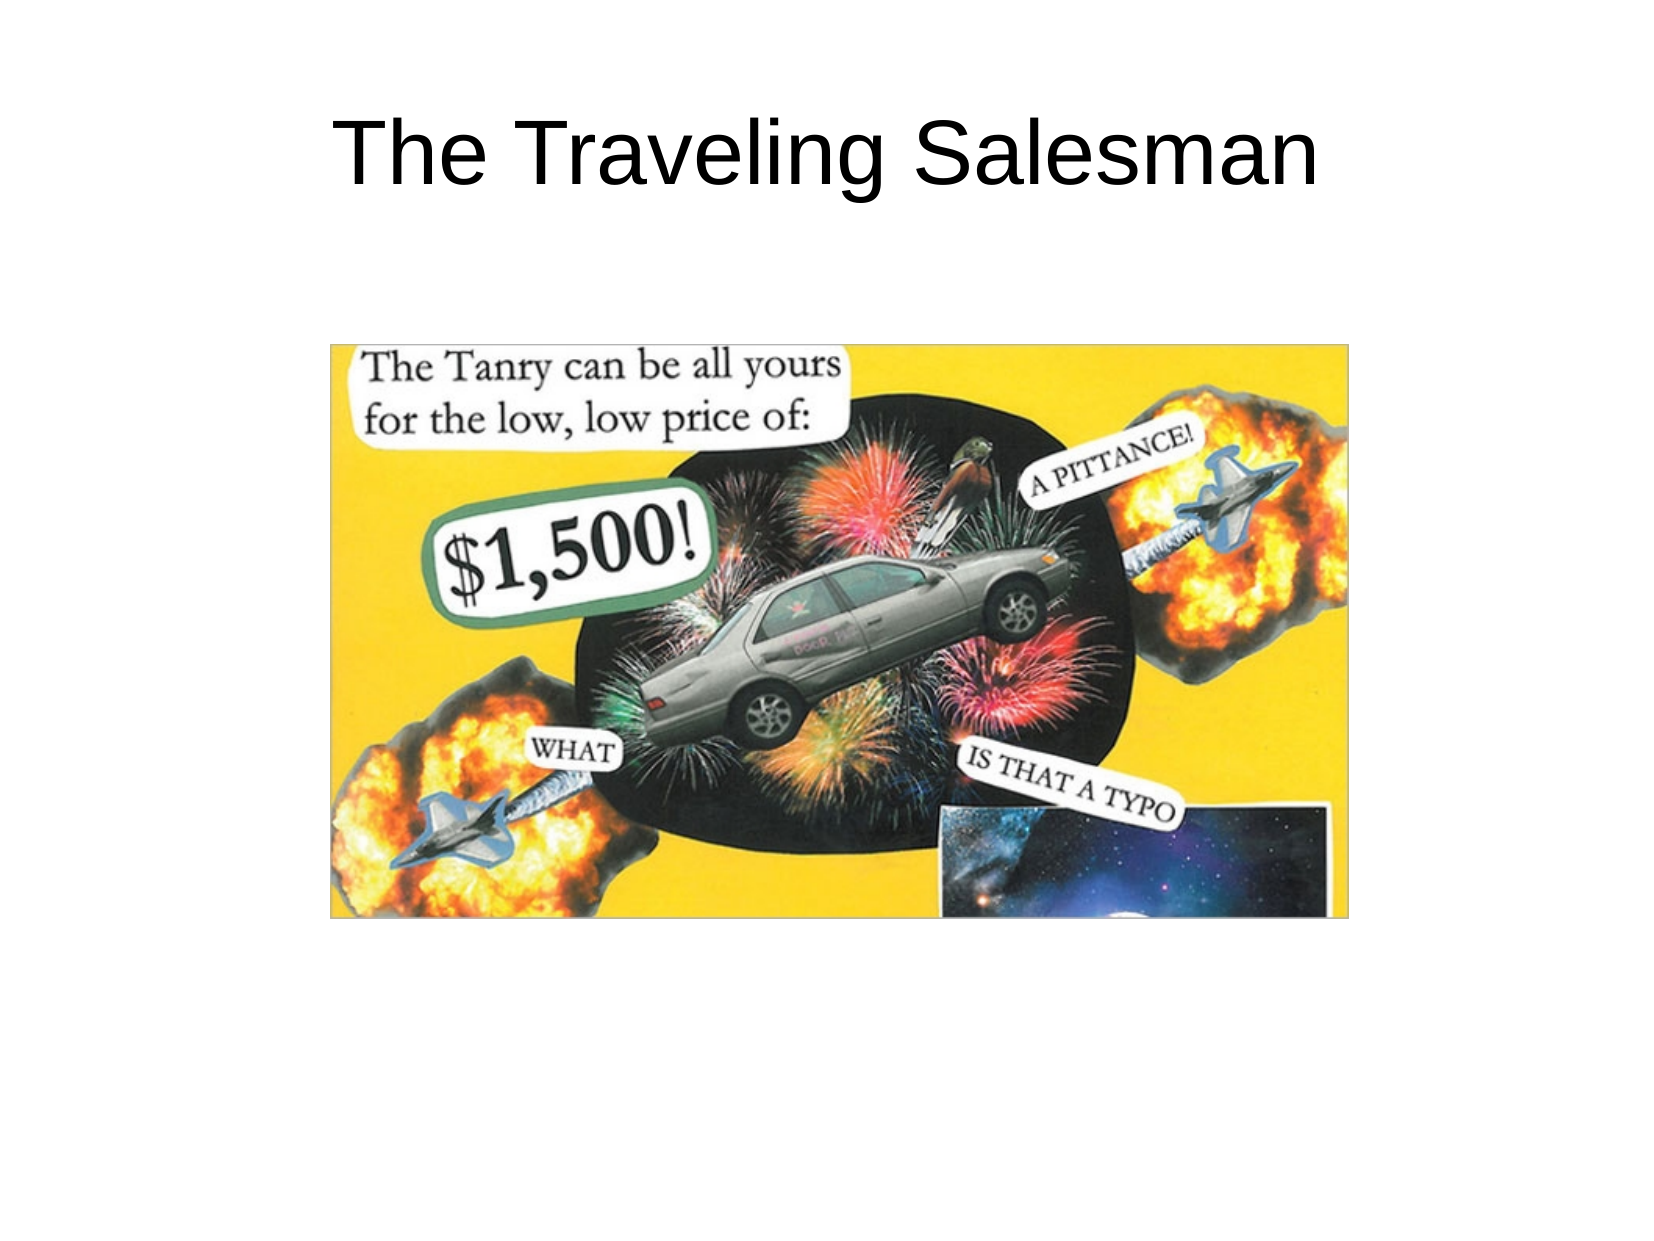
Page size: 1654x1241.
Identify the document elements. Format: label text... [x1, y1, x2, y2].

picture [330, 344, 1349, 919]
title The Traveling Salesman [82, 49, 1571, 257]
